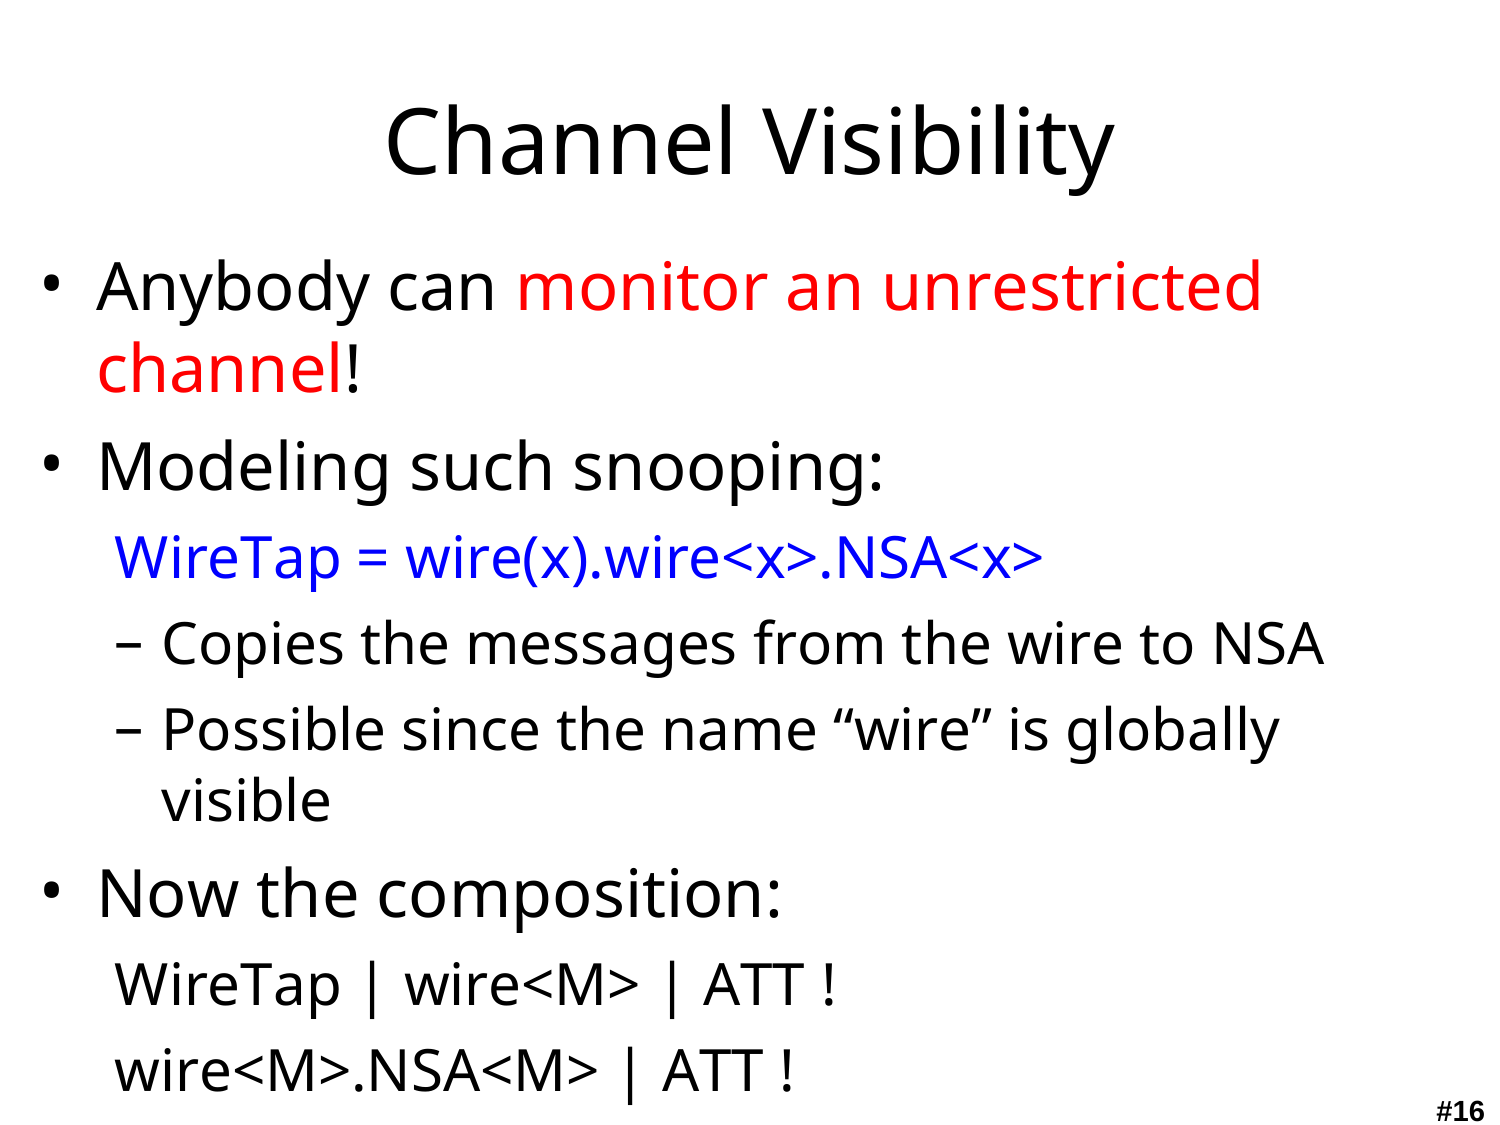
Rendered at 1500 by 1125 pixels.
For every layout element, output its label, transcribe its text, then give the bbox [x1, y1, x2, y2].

list Anybody can monitor an unrestricted channel! Modeling such snooping: WireTap = wire(x).wire<x>.NSA<x> Copies the messages from the wire to NSA Possible since the name “wire” is globally visible Now the composition: WireTap | wire<M> | ATT ! wire<M>.NSA<M> | ATT ! NSA<M> | fiber<M> // OOPS ! [24, 237, 1476, 1107]
title Channel Visibility [24, 45, 1476, 233]
